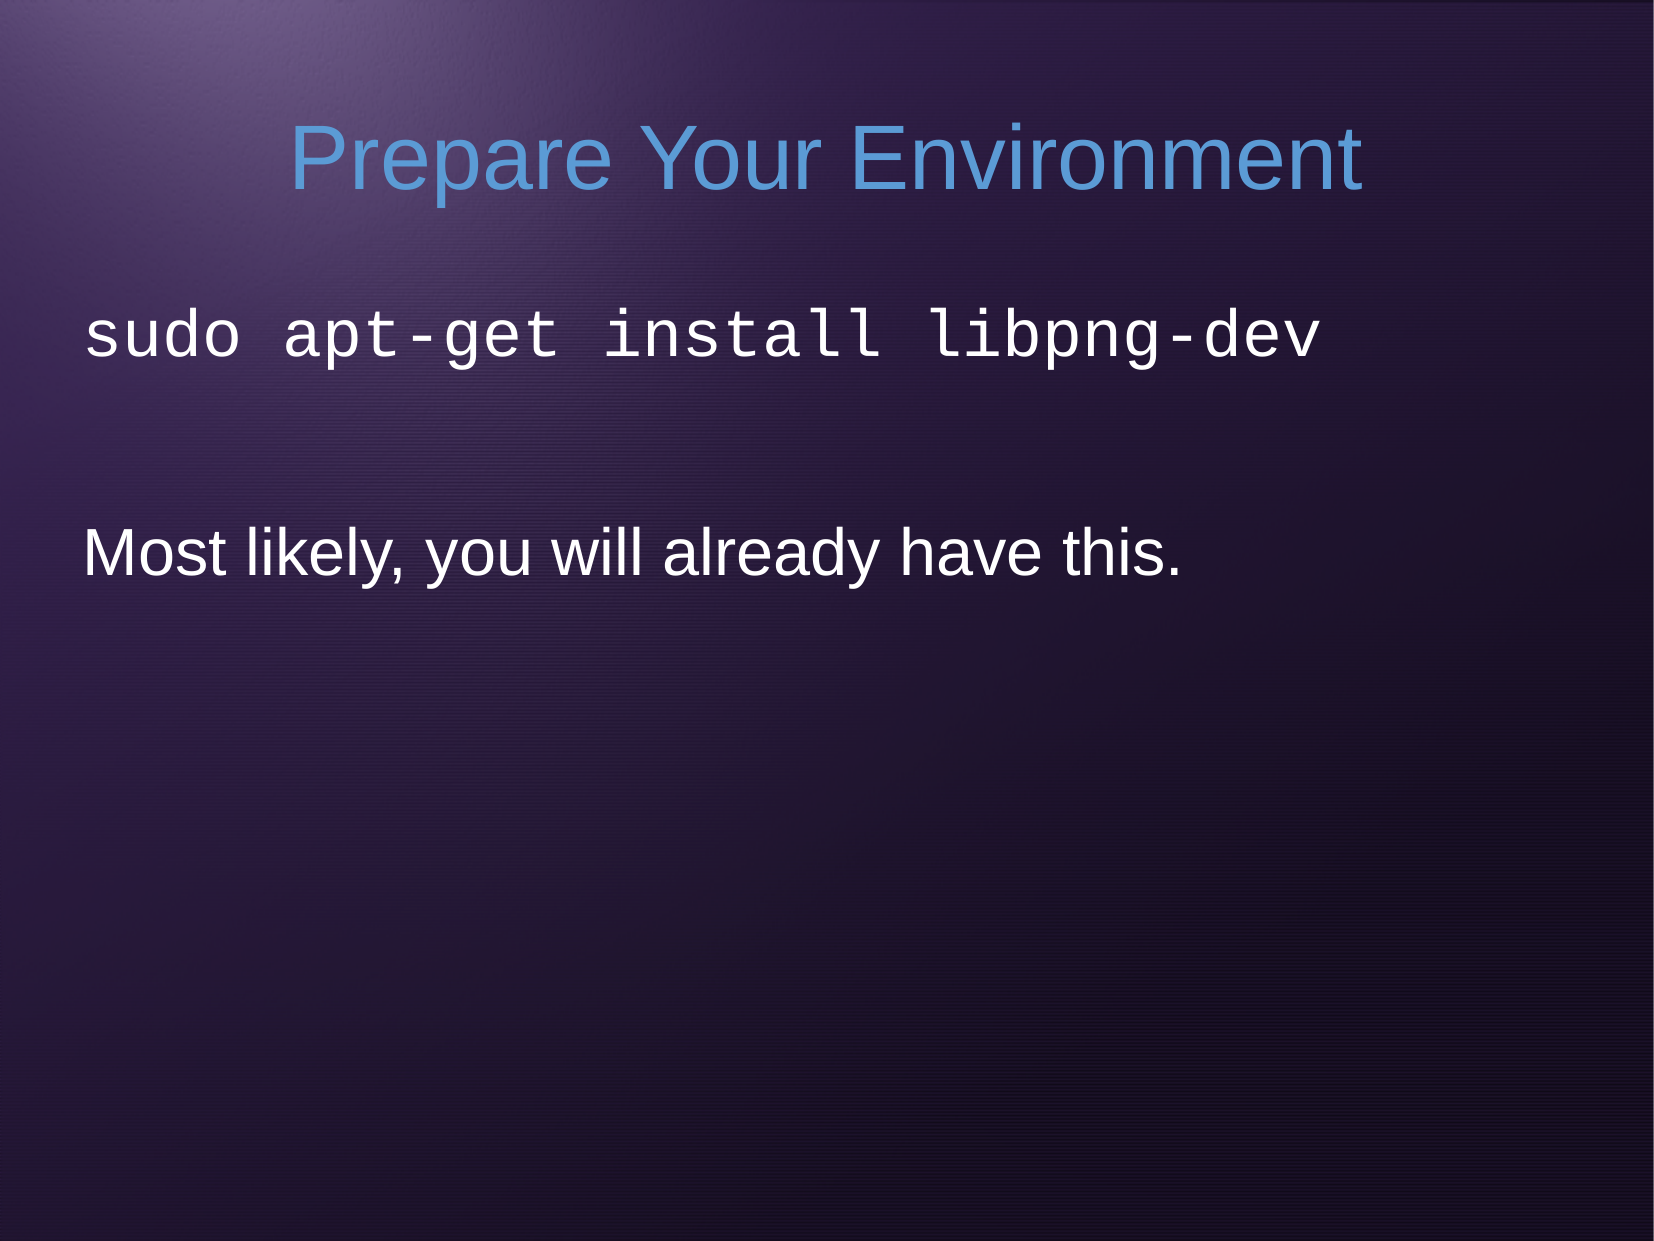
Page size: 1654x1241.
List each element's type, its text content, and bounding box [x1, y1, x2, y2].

list sudo apt-get install libpng-dev Most likely, you will already have this. [82, 290, 1571, 1010]
title Prepare Your Environment [82, 49, 1571, 257]
picture [0, 0, 1654, 1241]
